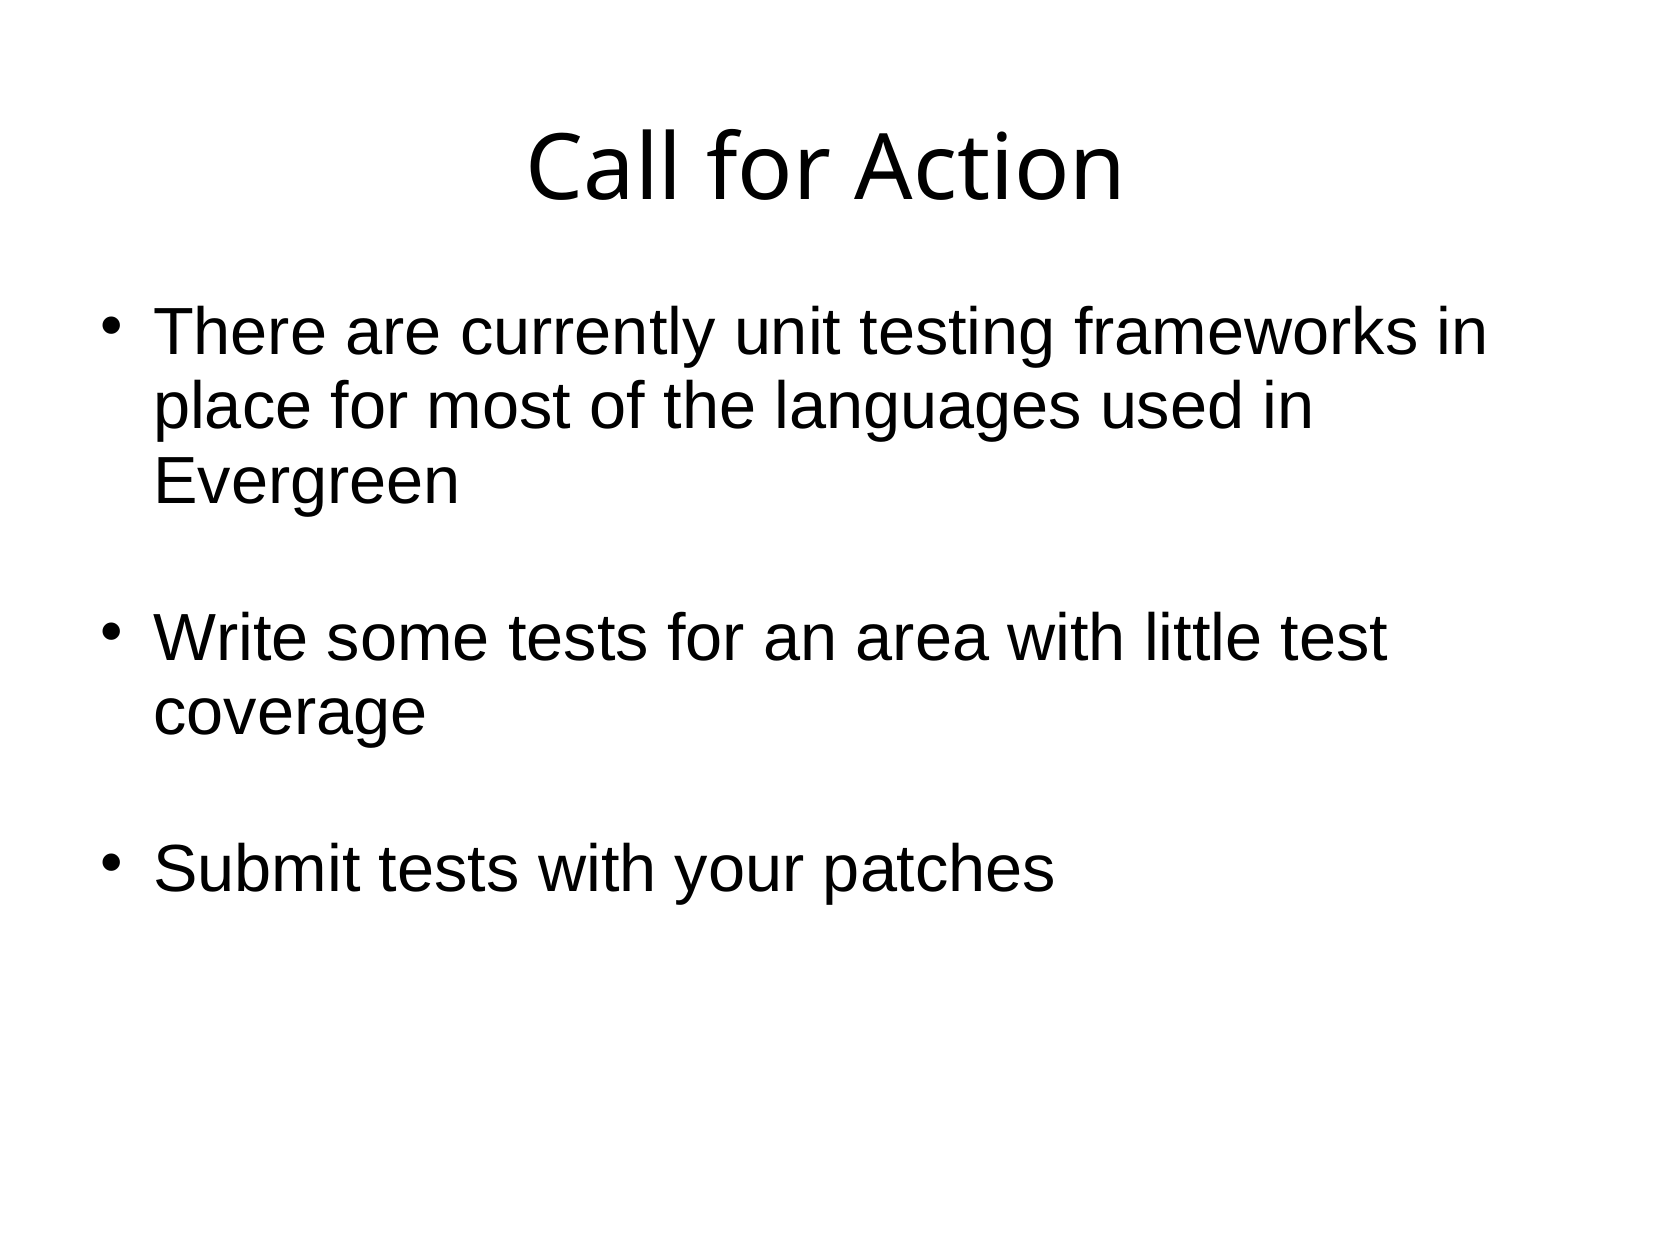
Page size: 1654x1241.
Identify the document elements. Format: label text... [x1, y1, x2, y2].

title Call for Action [82, 49, 1571, 257]
list There are currently unit testing frameworks in place for most of the languages used in Evergreen Write some tests for an area with little test coverage Submit tests with your patches [82, 290, 1571, 1109]
